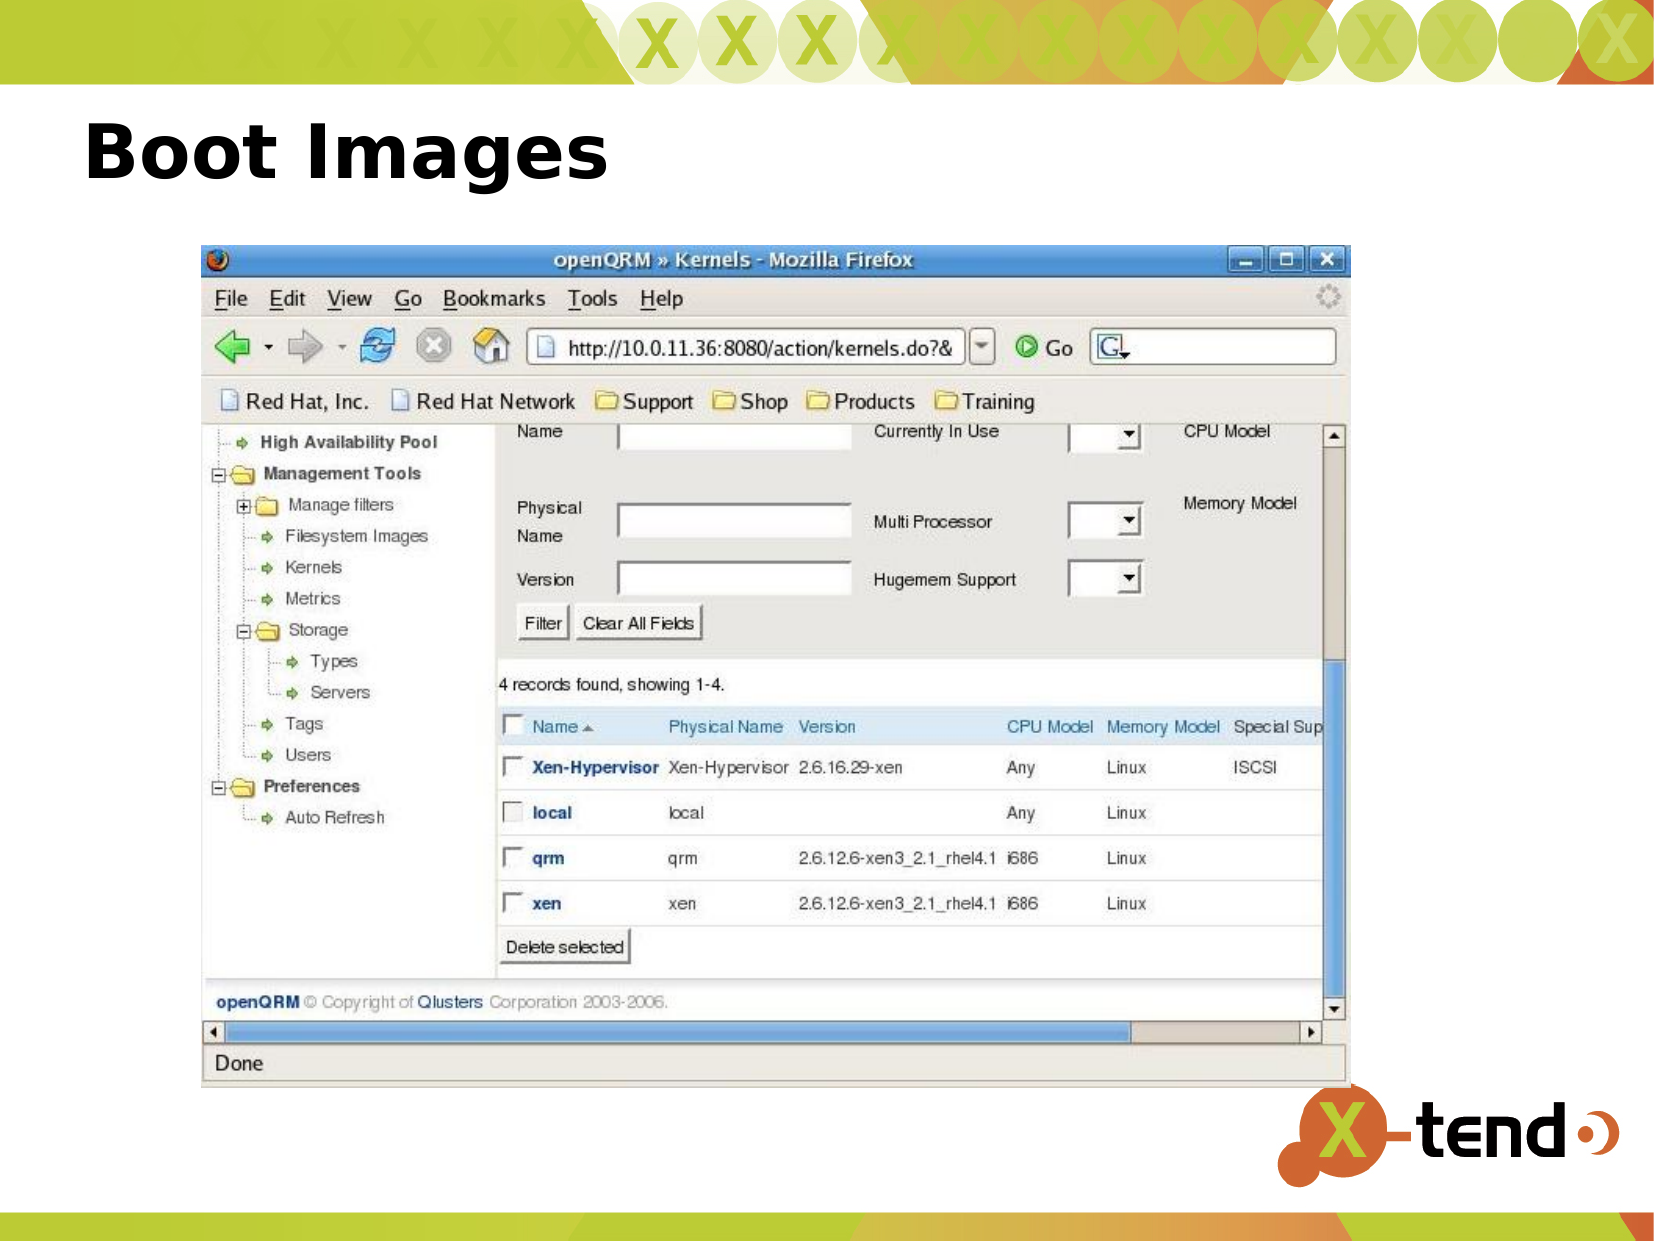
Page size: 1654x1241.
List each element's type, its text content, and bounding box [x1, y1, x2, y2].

title Boot Images [82, 49, 1571, 257]
picture [0, 0, 1654, 1241]
list [82, 290, 1571, 1109]
